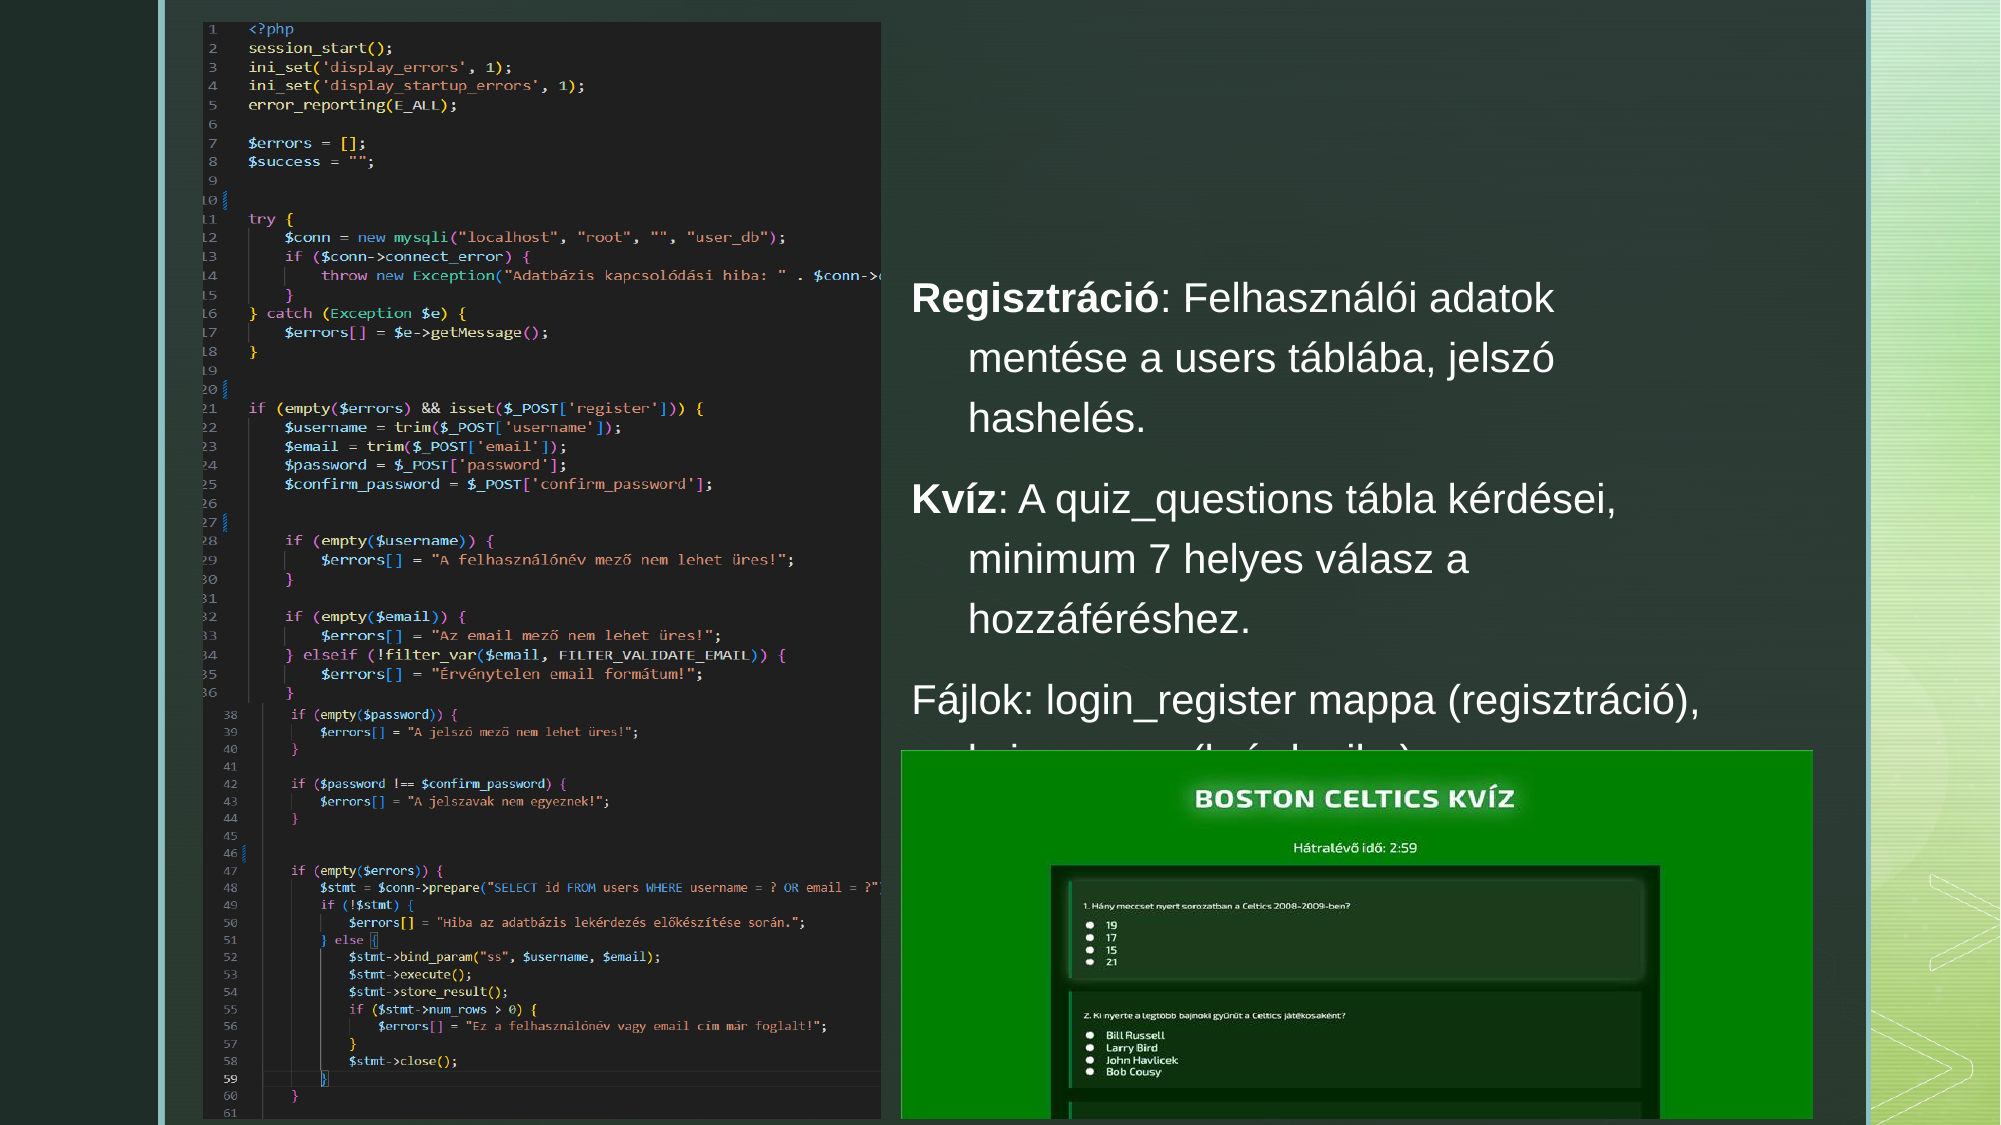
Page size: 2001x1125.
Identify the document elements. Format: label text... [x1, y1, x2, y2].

picture [901, 750, 1813, 1119]
list Regisztráció: Felhasználói adatok mentése a users táblába, jelszó hashelés. Kvíz: A quiz_questions tábla kérdései, minimum 7 helyes válasz a hozzáféréshez. Fájlok: login_register mappa (regisztráció), kviz mappa (kvíz logika). [881, 132, 1734, 993]
picture [203, 22, 881, 1119]
